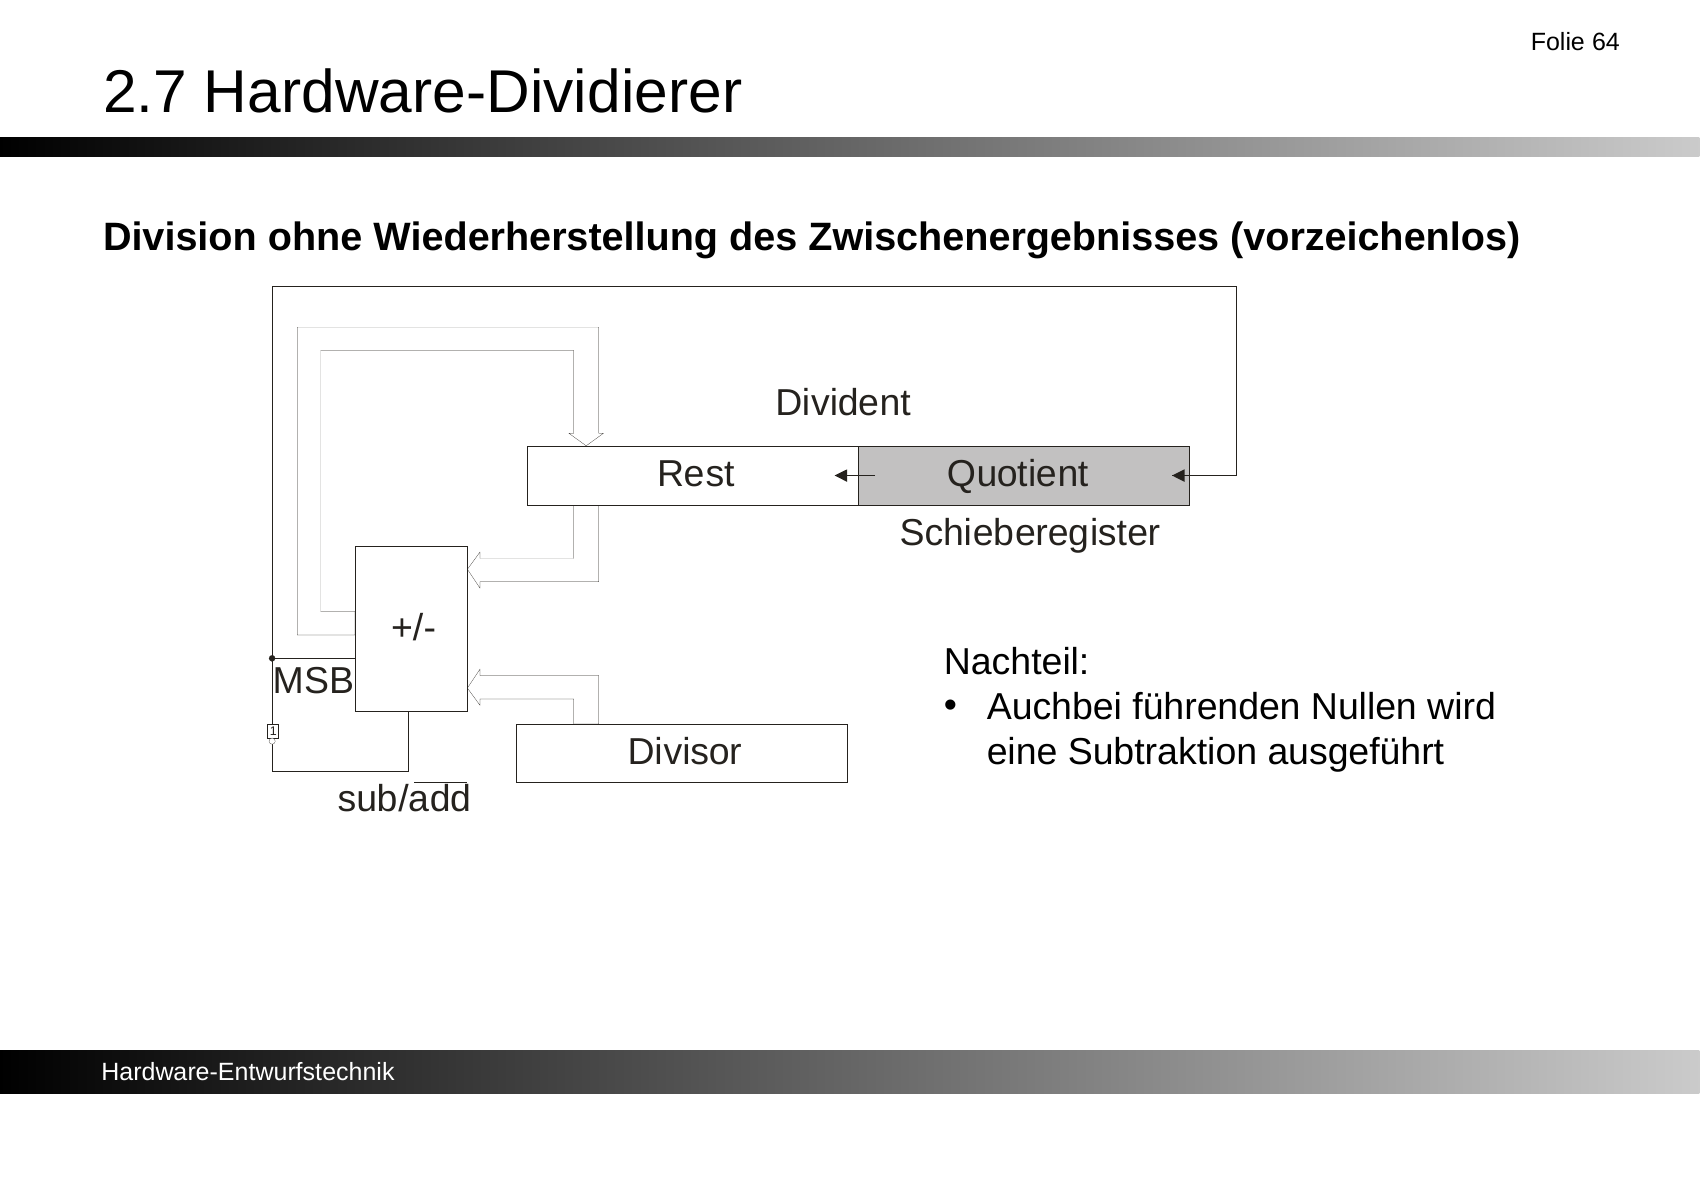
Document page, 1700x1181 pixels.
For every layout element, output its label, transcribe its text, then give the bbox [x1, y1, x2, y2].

chart [264, 283, 1240, 816]
list Division ohne Wiederherstellung des Zwischenergebnisses (vorzeichenlos) [87, 202, 1613, 1022]
text_box Nachteil: Auchbei führenden Nullen wird eine Subtraktion ausgeführt [929, 629, 1571, 780]
title 2.7 Hardware-Dividierer [87, 36, 1421, 142]
